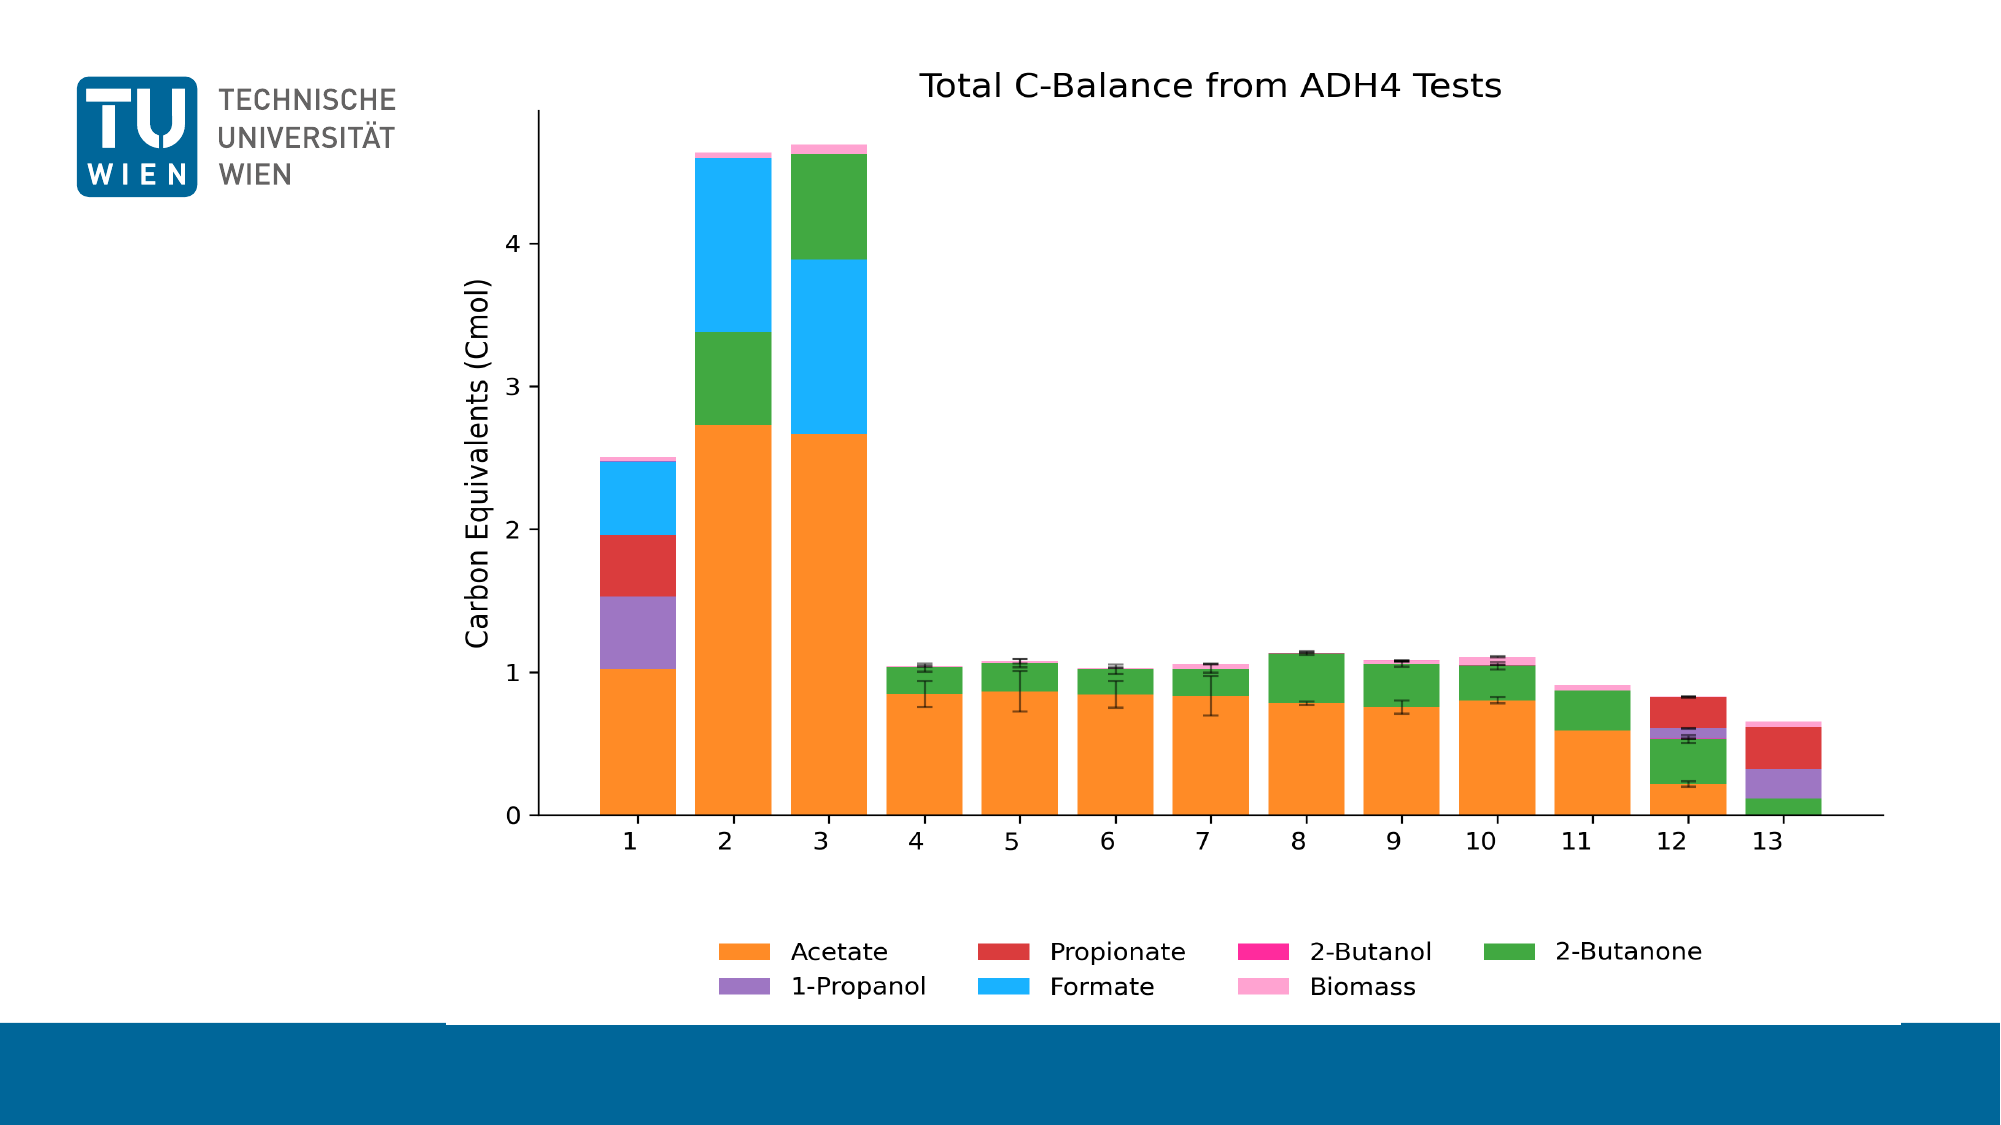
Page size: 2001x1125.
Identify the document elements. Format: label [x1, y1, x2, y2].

picture [446, 55, 1901, 1024]
